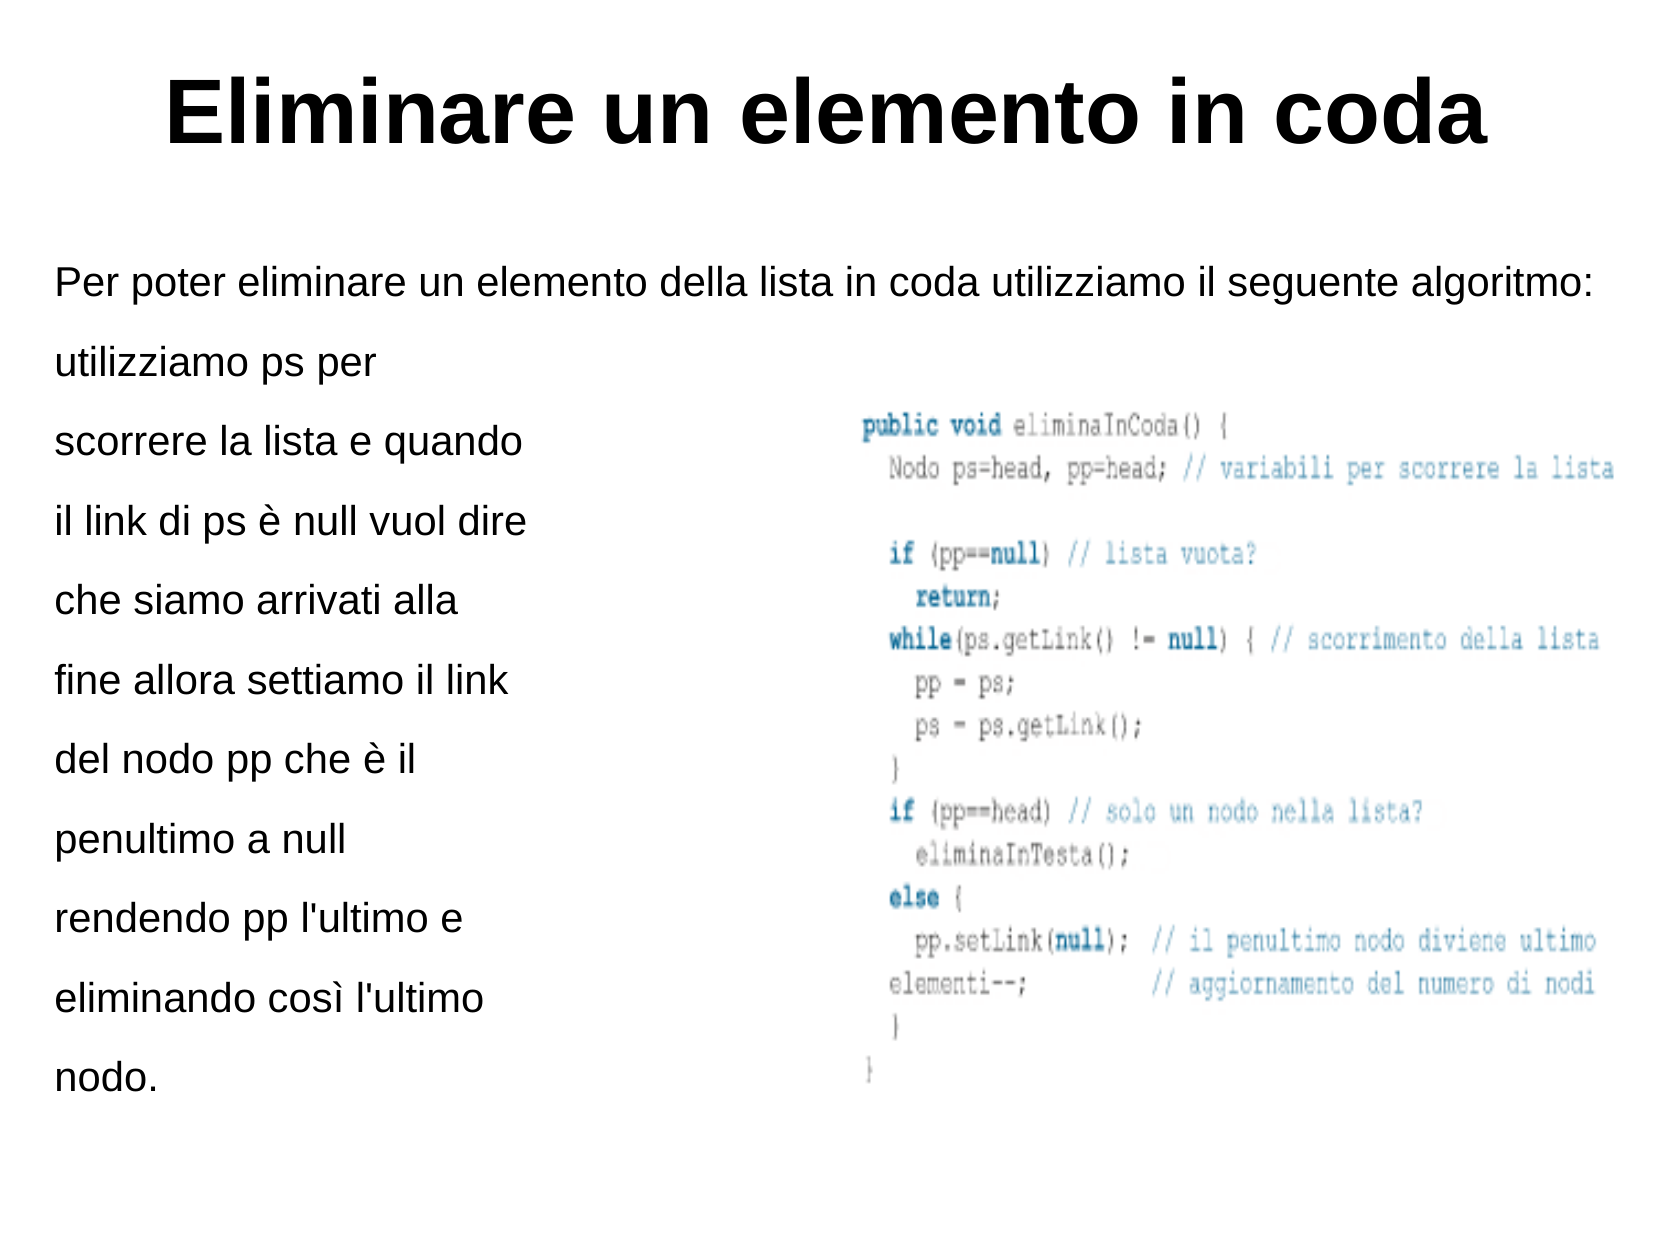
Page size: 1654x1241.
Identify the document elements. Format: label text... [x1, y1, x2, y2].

title Eliminare un elemento in coda [0, 2, 1654, 211]
picture [840, 405, 1636, 1111]
subtitle Per poter eliminare un elemento della lista in coda utilizziamo il seguente algoritmo: utilizziamo ps per scorrere la lista e quando il link di ps è null vuol dire che siamo arrivati alla fine allora settiamo il link del nodo pp che è il penultimo a null rendendo pp l'ultimo e eliminando così l'ultimo nodo. [54, 255, 1600, 1241]
